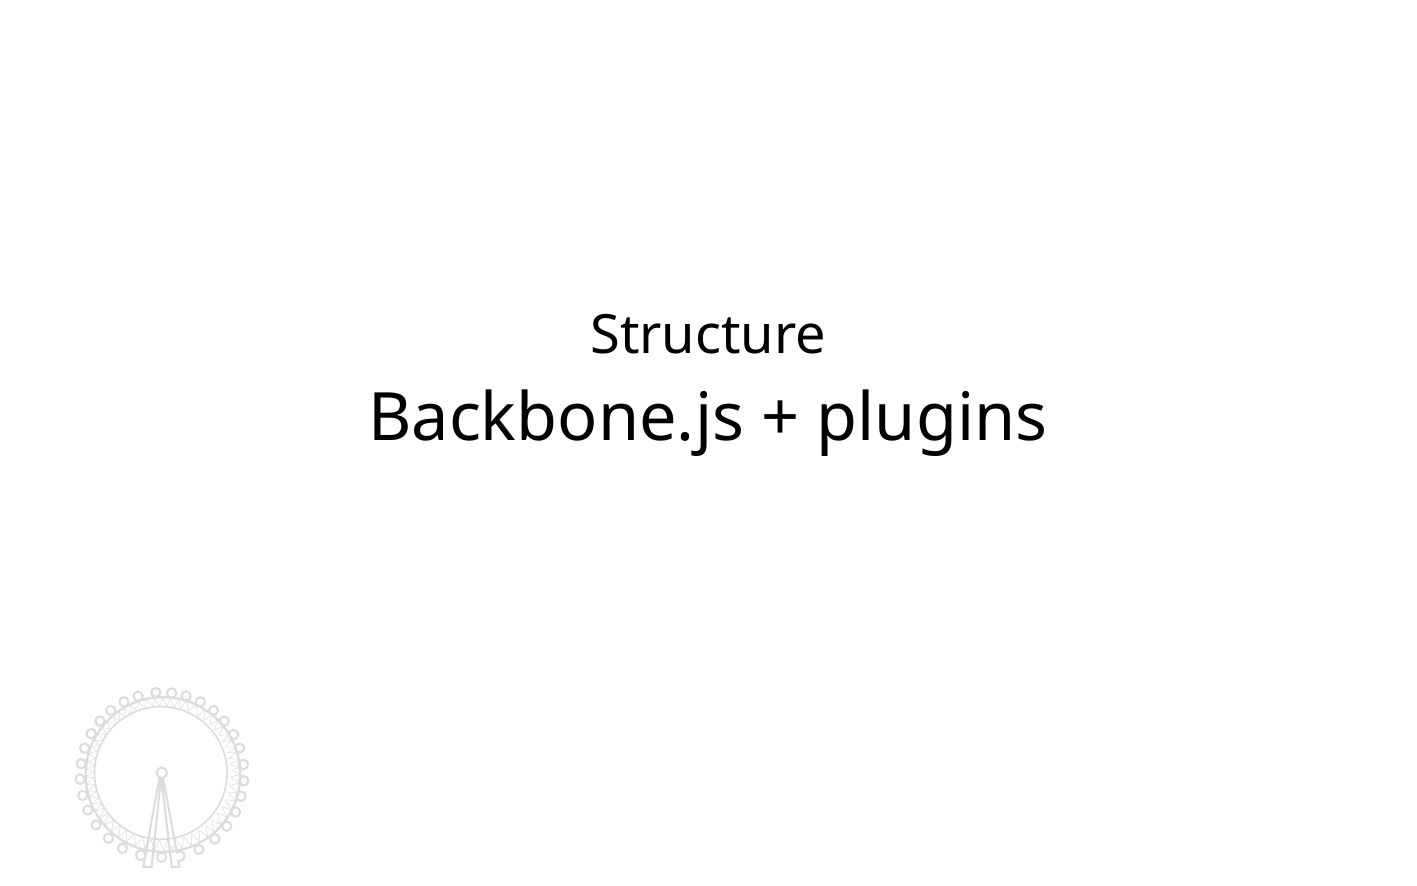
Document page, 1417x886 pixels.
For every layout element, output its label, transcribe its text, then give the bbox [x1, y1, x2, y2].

subtitle Structure Backbone.js + plugins [70, 35, 1346, 721]
